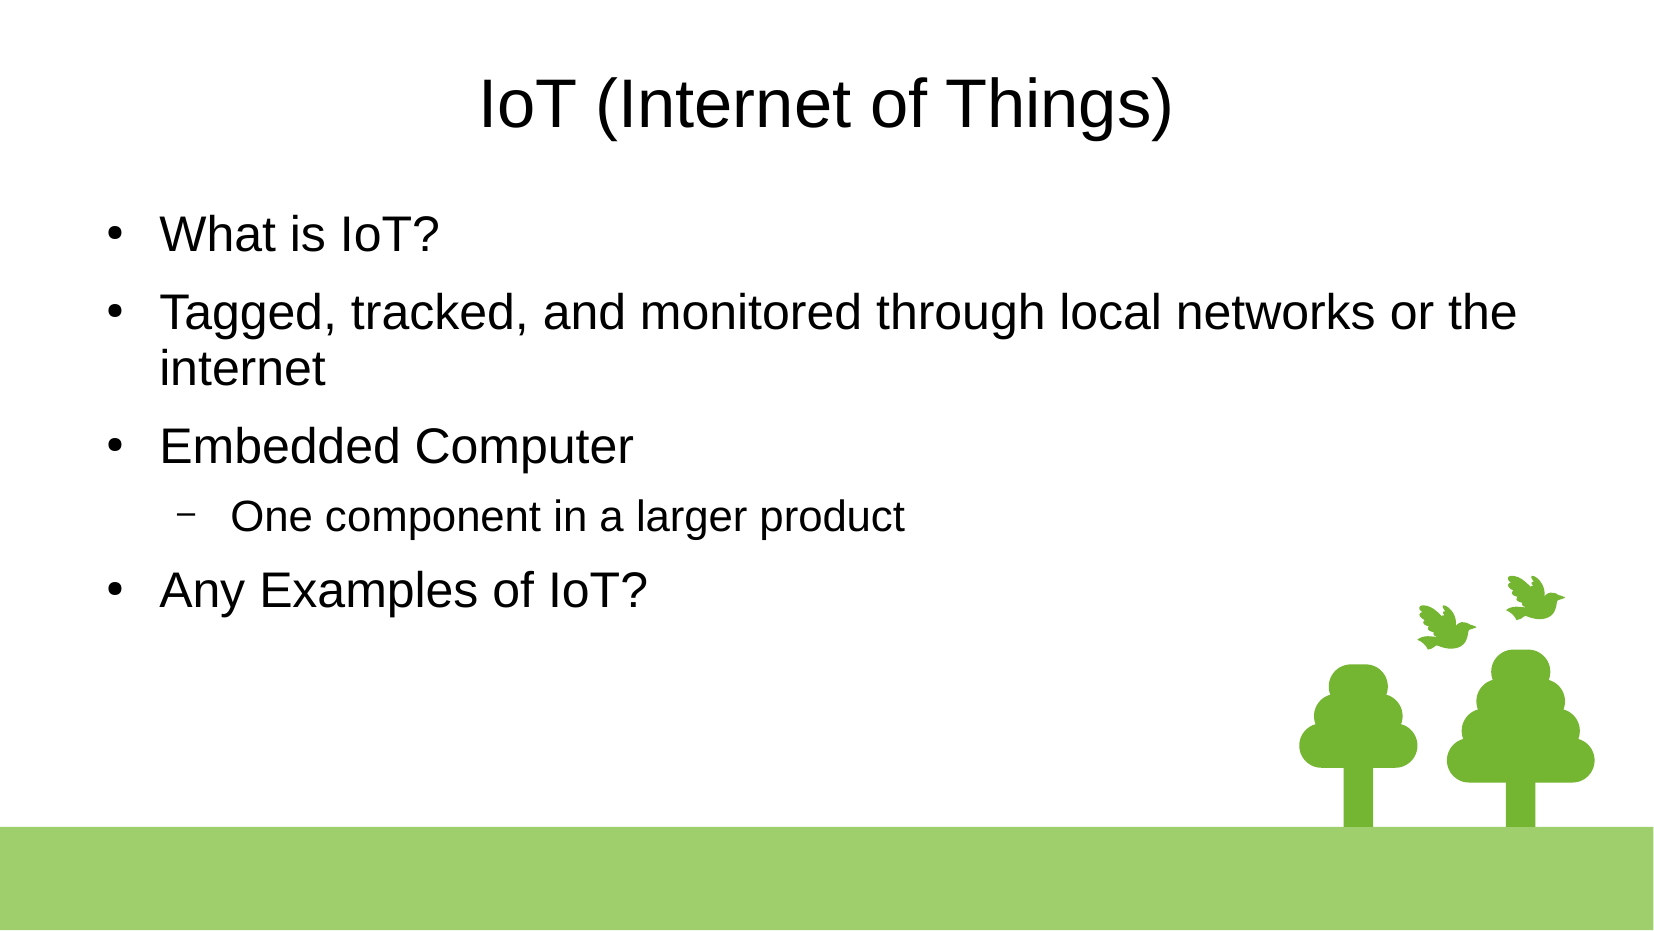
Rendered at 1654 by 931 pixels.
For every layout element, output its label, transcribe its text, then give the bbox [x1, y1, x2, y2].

list What is IoT? Tagged, tracked, and monitored through local networks or the internet Embedded Computer One component in a larger product Any Examples of IoT? [88, 206, 1565, 788]
title IoT (Internet of Things) [88, 29, 1565, 178]
